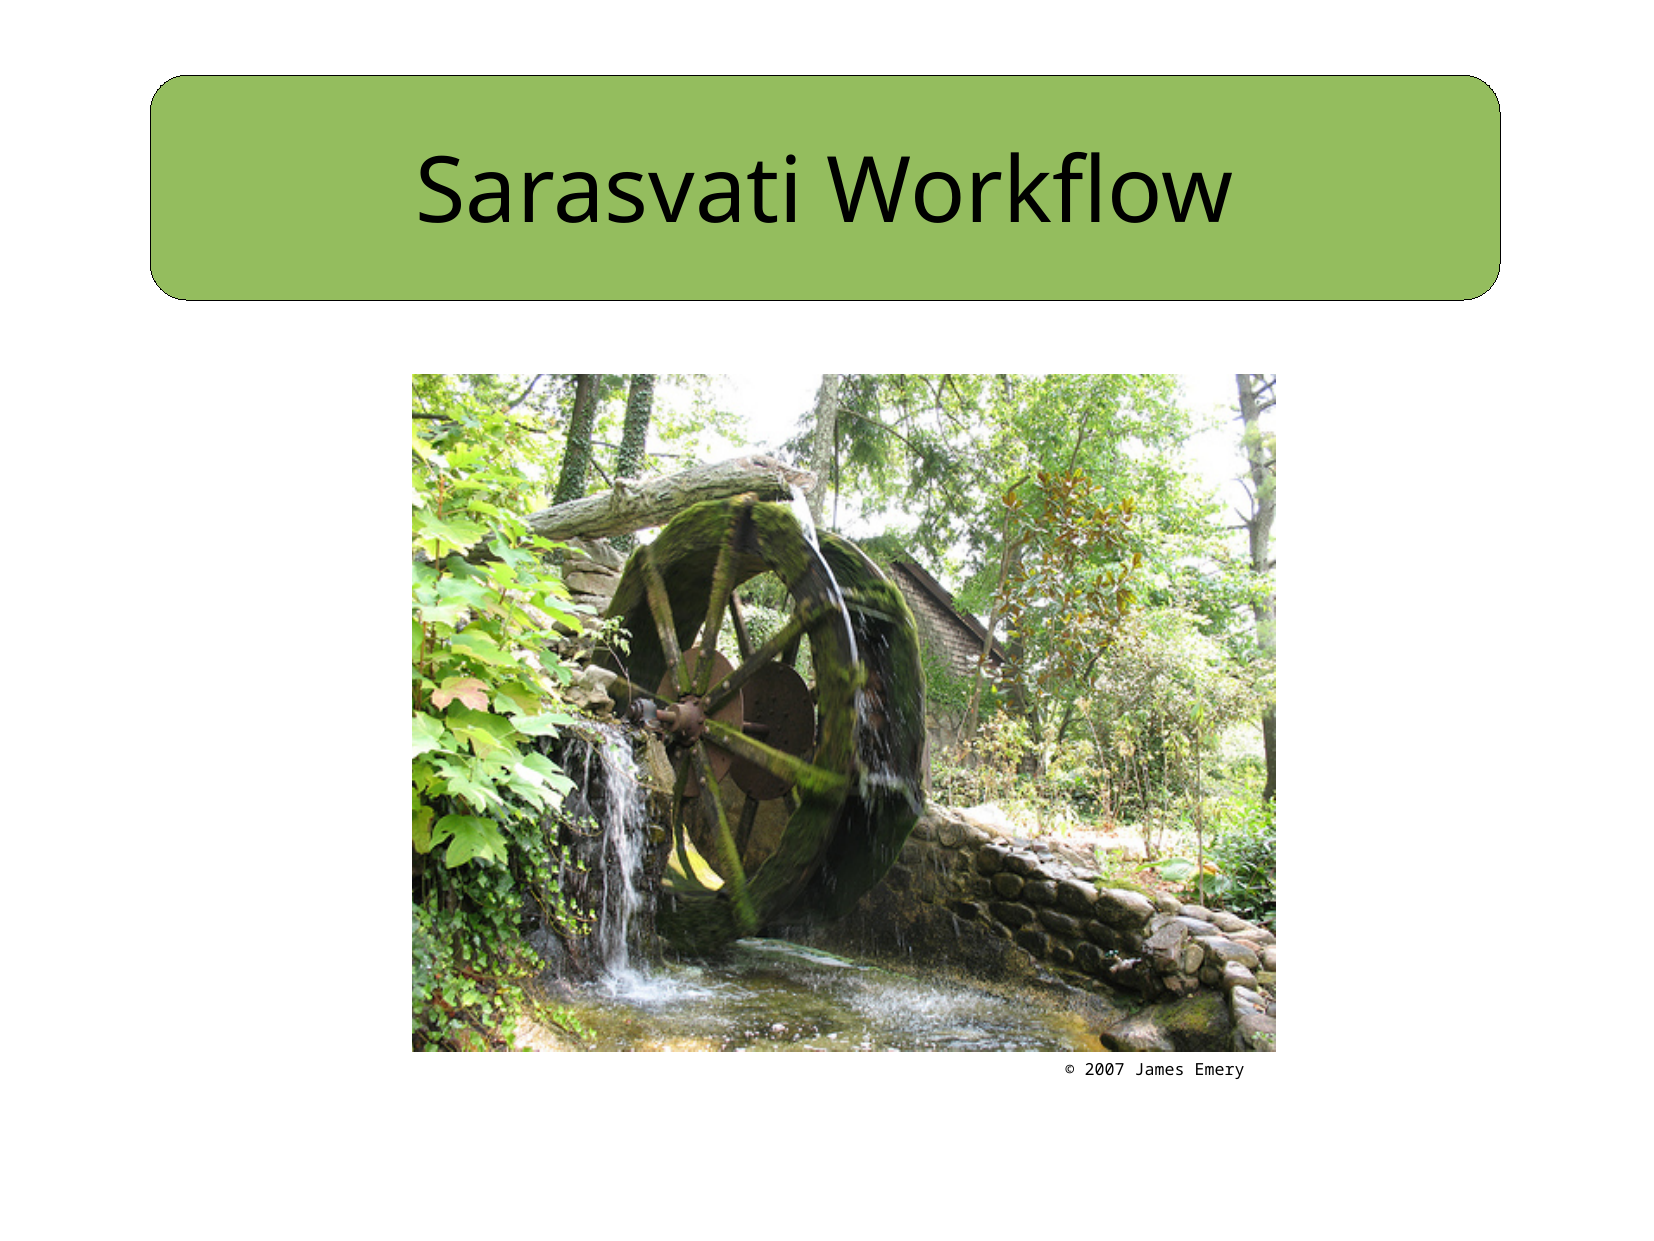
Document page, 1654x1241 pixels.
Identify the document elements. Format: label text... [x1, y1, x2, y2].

text_box Sarasvati Workflow [150, 75, 1501, 301]
picture [412, 374, 1276, 1052]
text_box © 2007 James Emery [1050, 1050, 1260, 1085]
